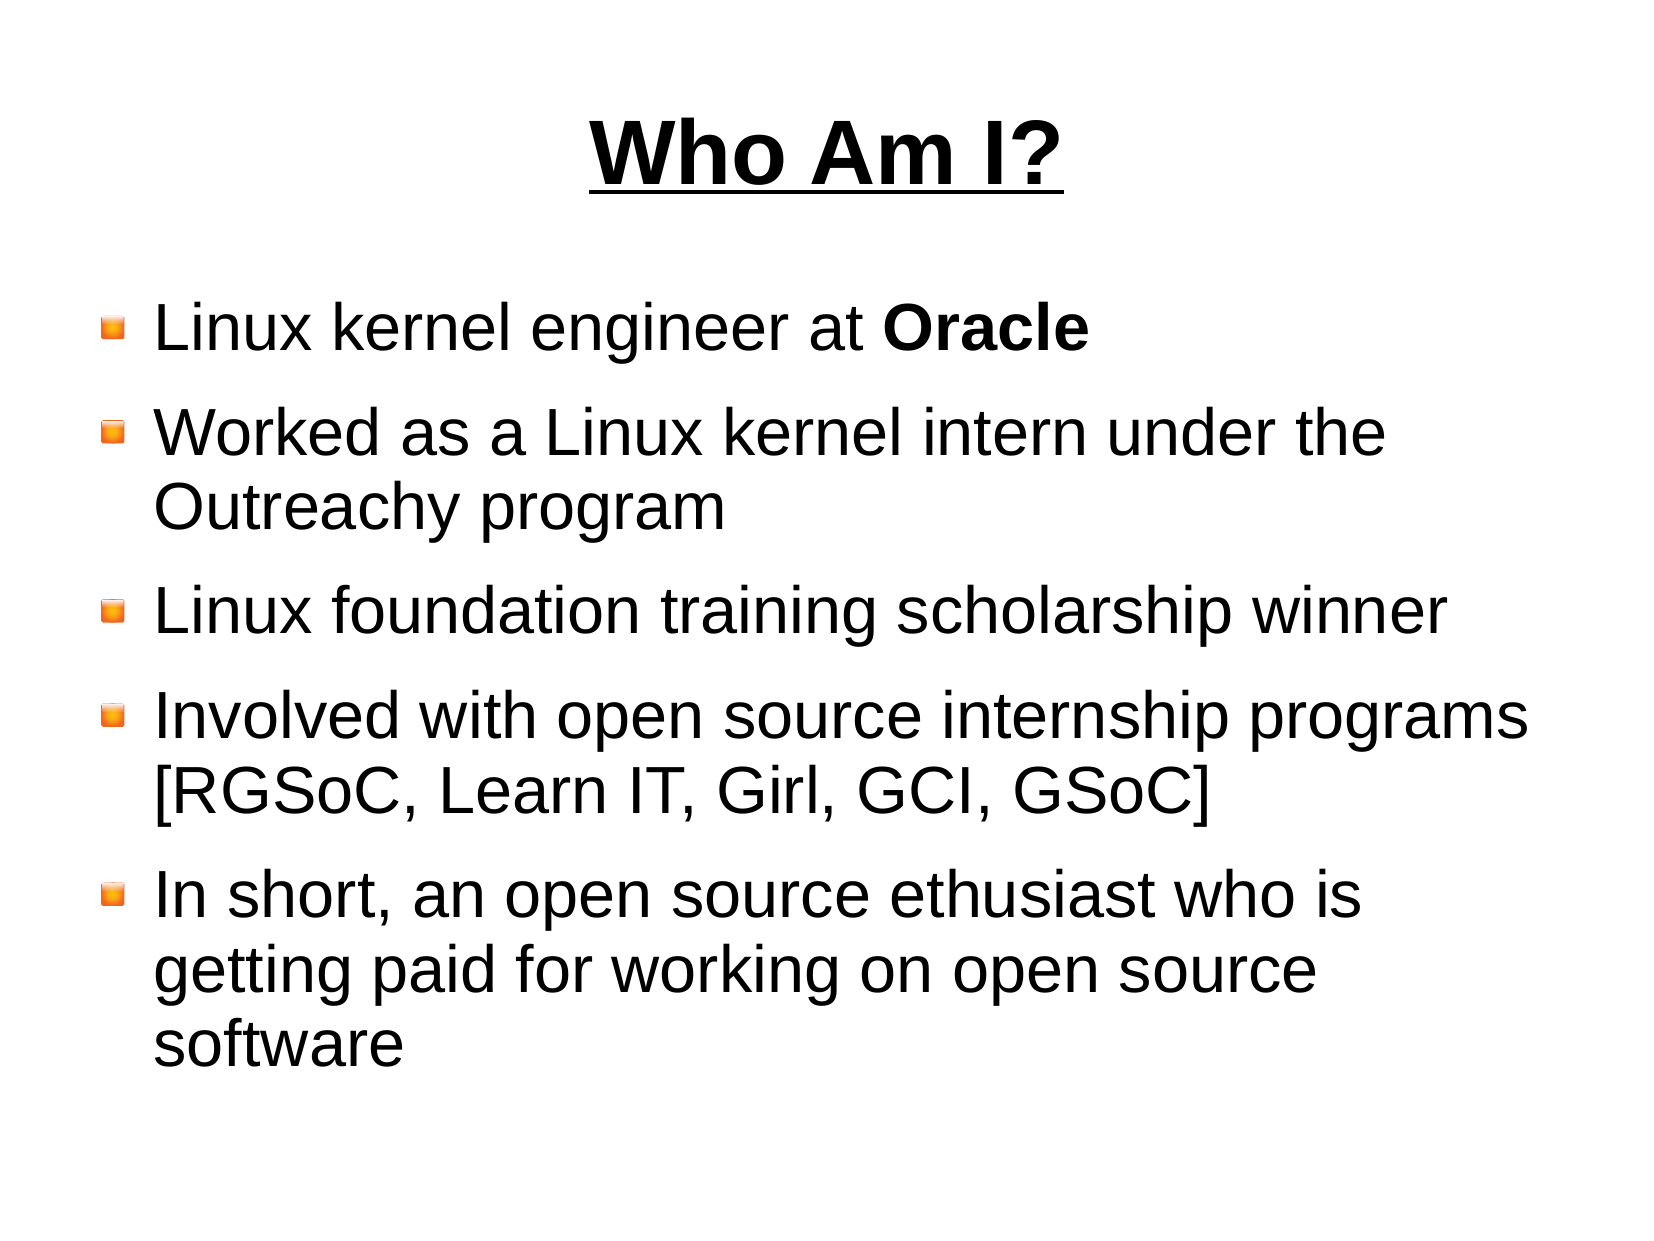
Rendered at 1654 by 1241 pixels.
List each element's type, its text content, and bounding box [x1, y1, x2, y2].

title Who Am I? [82, 49, 1571, 257]
list Linux kernel engineer at Oracle Worked as a Linux kernel intern under the Outreachy program Linux foundation training scholarship winner Involved with open source internship programs [RGSoC, Learn IT, Girl, GCI, GSoC] In short, an open source ethusiast who is getting paid for working on open source software [82, 290, 1571, 1170]
